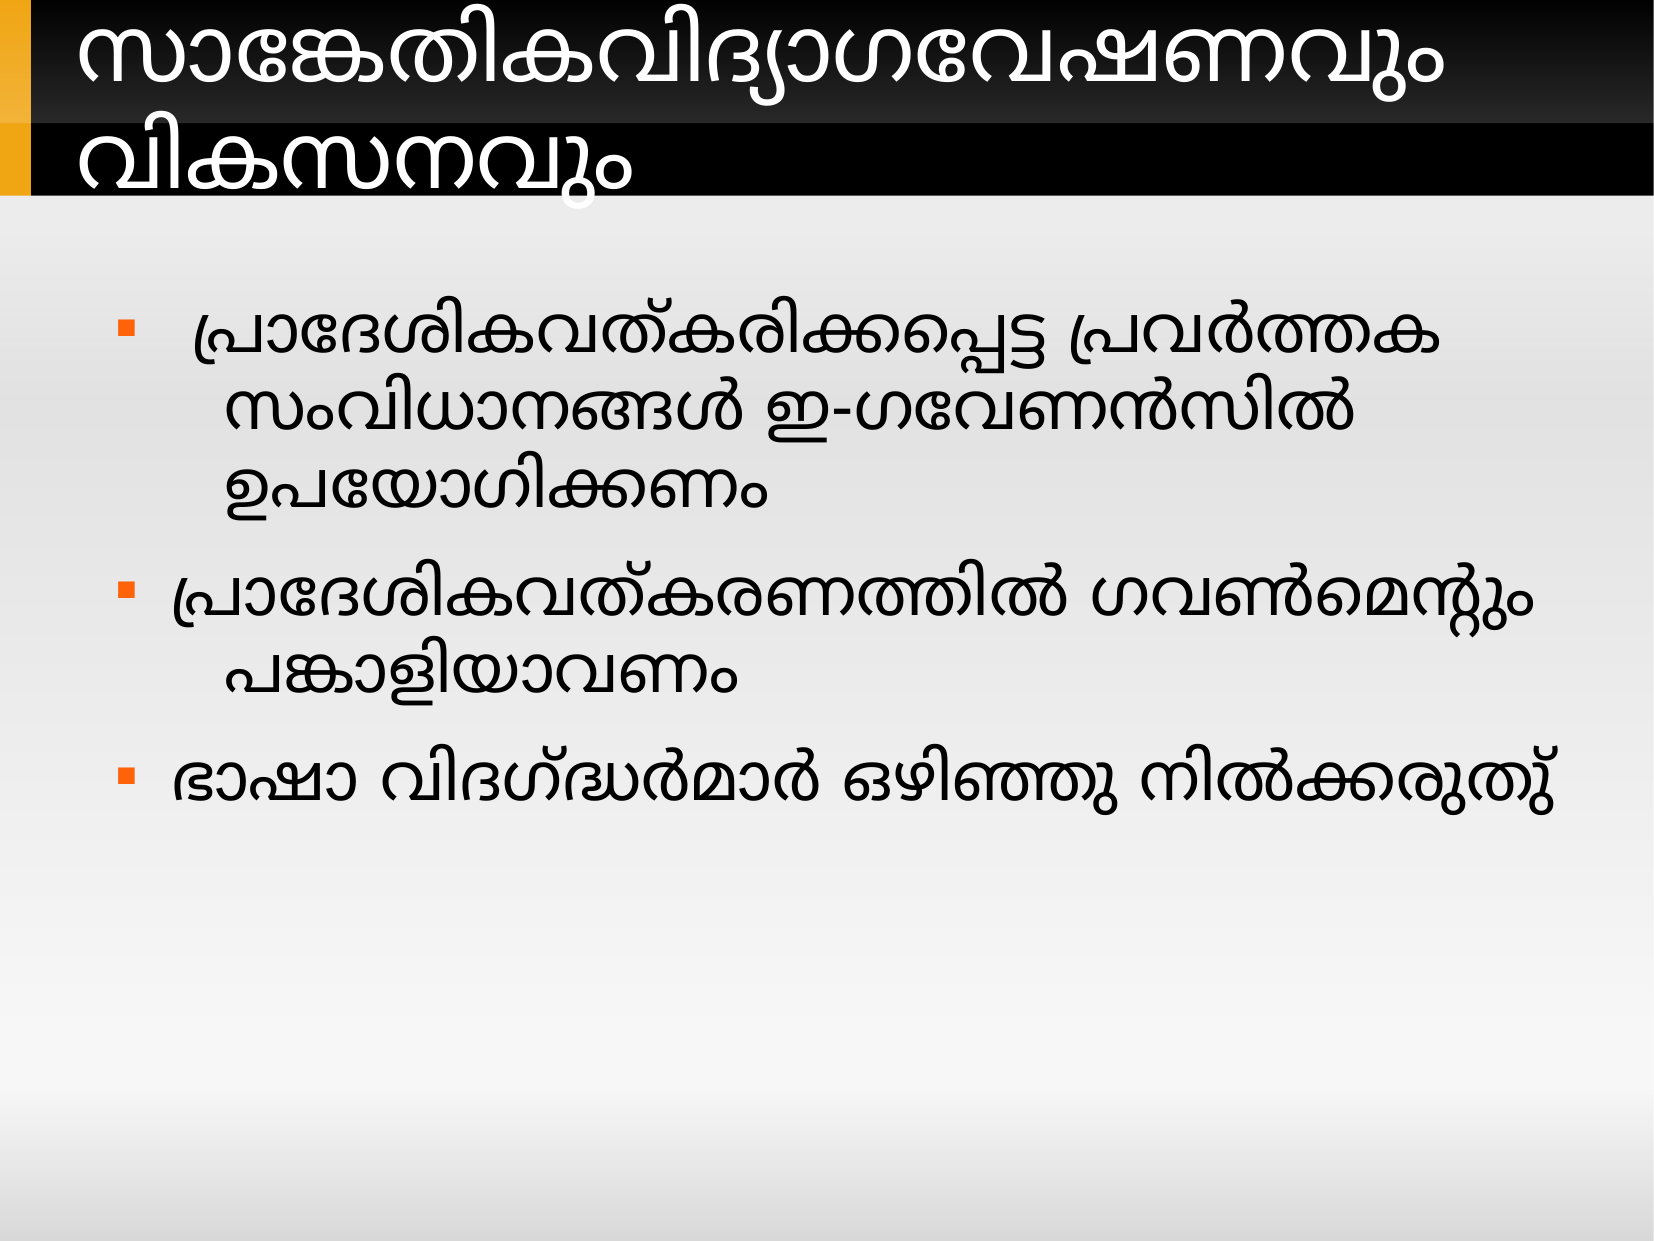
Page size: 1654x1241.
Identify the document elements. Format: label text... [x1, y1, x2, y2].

picture [0, 0, 1654, 1241]
title സാങ്കേതികവിദ്യാഗവേഷണവും വികസനവും [76, 0, 1565, 208]
list പ്രാദേശികവത്കരിക്കപ്പെട്ട പ്രവര്‍ത്തക സംവിധാനങ്ങള്‍ ഇ-ഗവേണന്‍സില്‍ ഉപയോഗിക്കണം പ്രാദേശികവത്കരണത്തില്‍ ഗവണ്‍മെന്റും പങ്കാളിയാവണം ഭാഷാ വിദഗ്ദ്ധര്‍മാര്‍ ഒഴിഞ്ഞു നില്‍ക്കരുതു് [82, 290, 1571, 1109]
